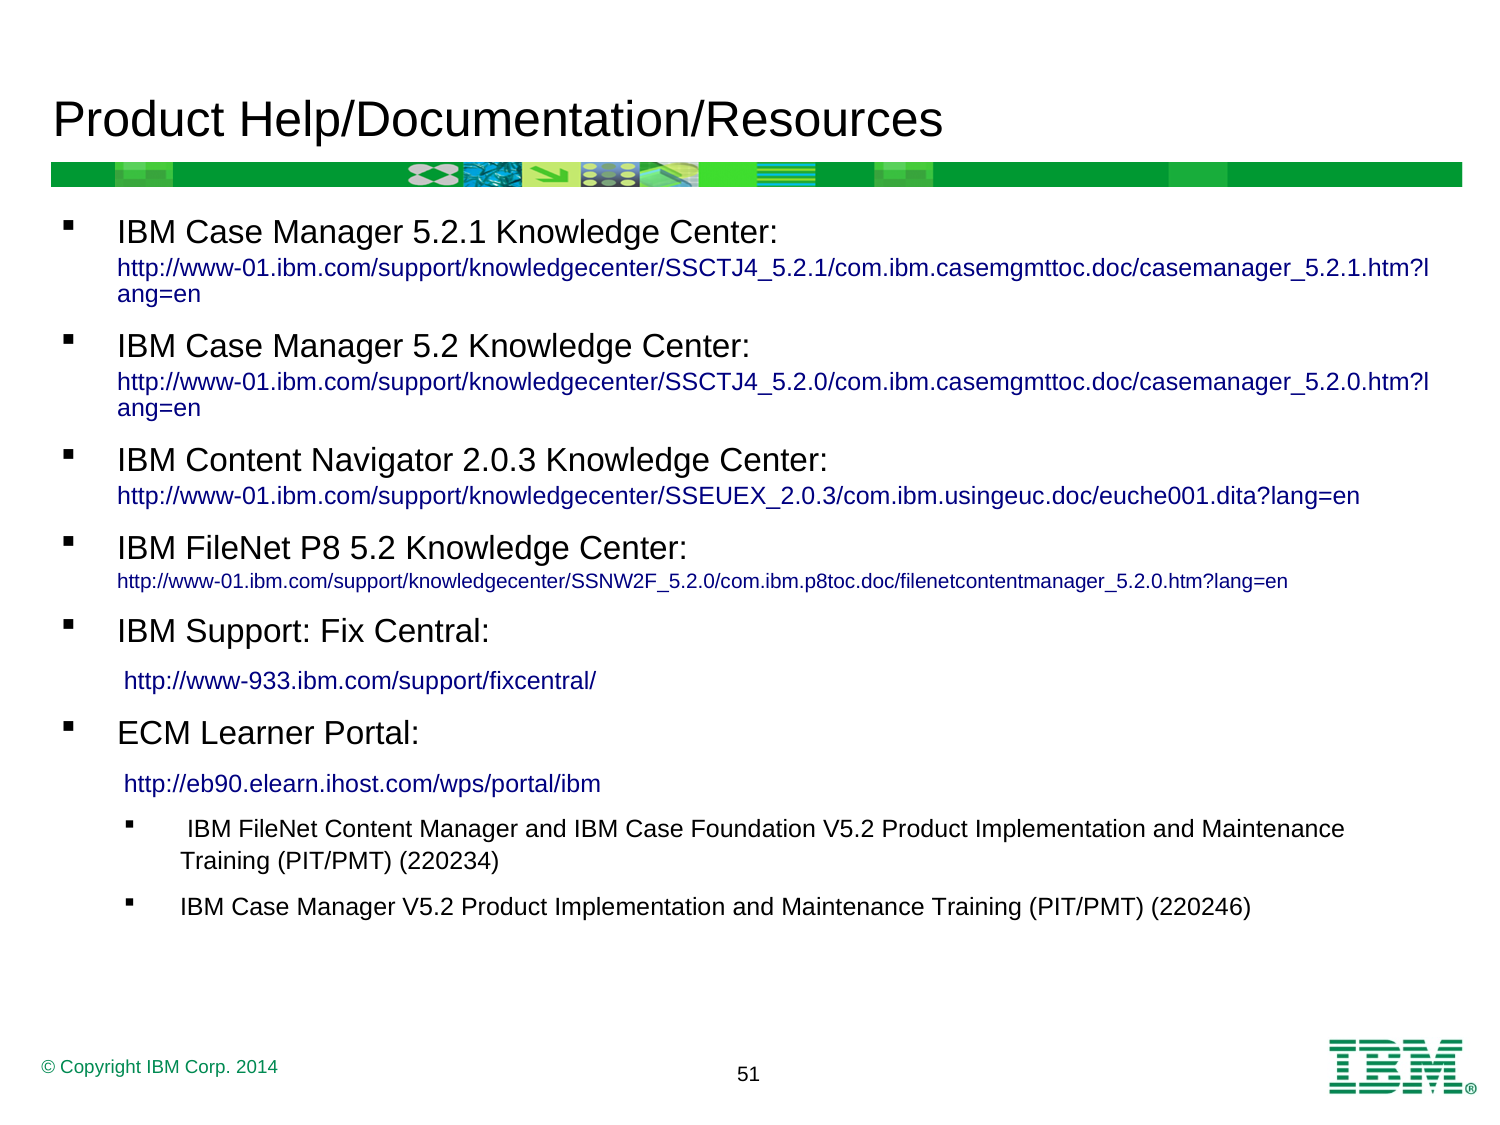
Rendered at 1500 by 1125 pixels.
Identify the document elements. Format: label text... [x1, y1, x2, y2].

list IBM Case Manager 5.2.1 Knowledge Center: http://www-01.ibm.com/support/knowledgecenter/SSCTJ4_5.2.1/com.ibm.casemgmttoc.doc/casemanager_5.2.1.htm?lang=en IBM Case Manager 5.2 Knowledge Center:http://www-01.ibm.com/support/knowledgecenter/SSCTJ4_5.2.0/com.ibm.casemgmttoc.doc/casemanager_5.2.0.htm?lang=en IBM Content Navigator 2.0.3 Knowledge Center:http://www-01.ibm.com/support/knowledgecenter/SSEUEX_2.0.3/com.ibm.usingeuc.doc/euche001.dita?lang=en IBM FileNet P8 5.2 Knowledge Center: http://www-01.ibm.com/support/knowledgecenter/SSNW2F_5.2.0/com.ibm.p8toc.doc/filenetcontentmanager_5.2.0.htm?lang=en IBM Support: Fix Central: http://www-933.ibm.com/support/fixcentral/ ECM Learner Portal: http://eb90.elearn.ihost.com/wps/portal/ibm IBM FileNet Content Manager and IBM Case Foundation V5.2 Product Implementation and Maintenance Training (PIT/PMT) (220234) IBM Case Manager V5.2 Product Implementation and Maintenance Training (PIT/PMT) (220246) [45, 200, 1459, 988]
picture [50, 161, 1463, 189]
title Product Help/Documentation/Resources [37, 45, 1388, 188]
picture [1327, 1037, 1479, 1096]
